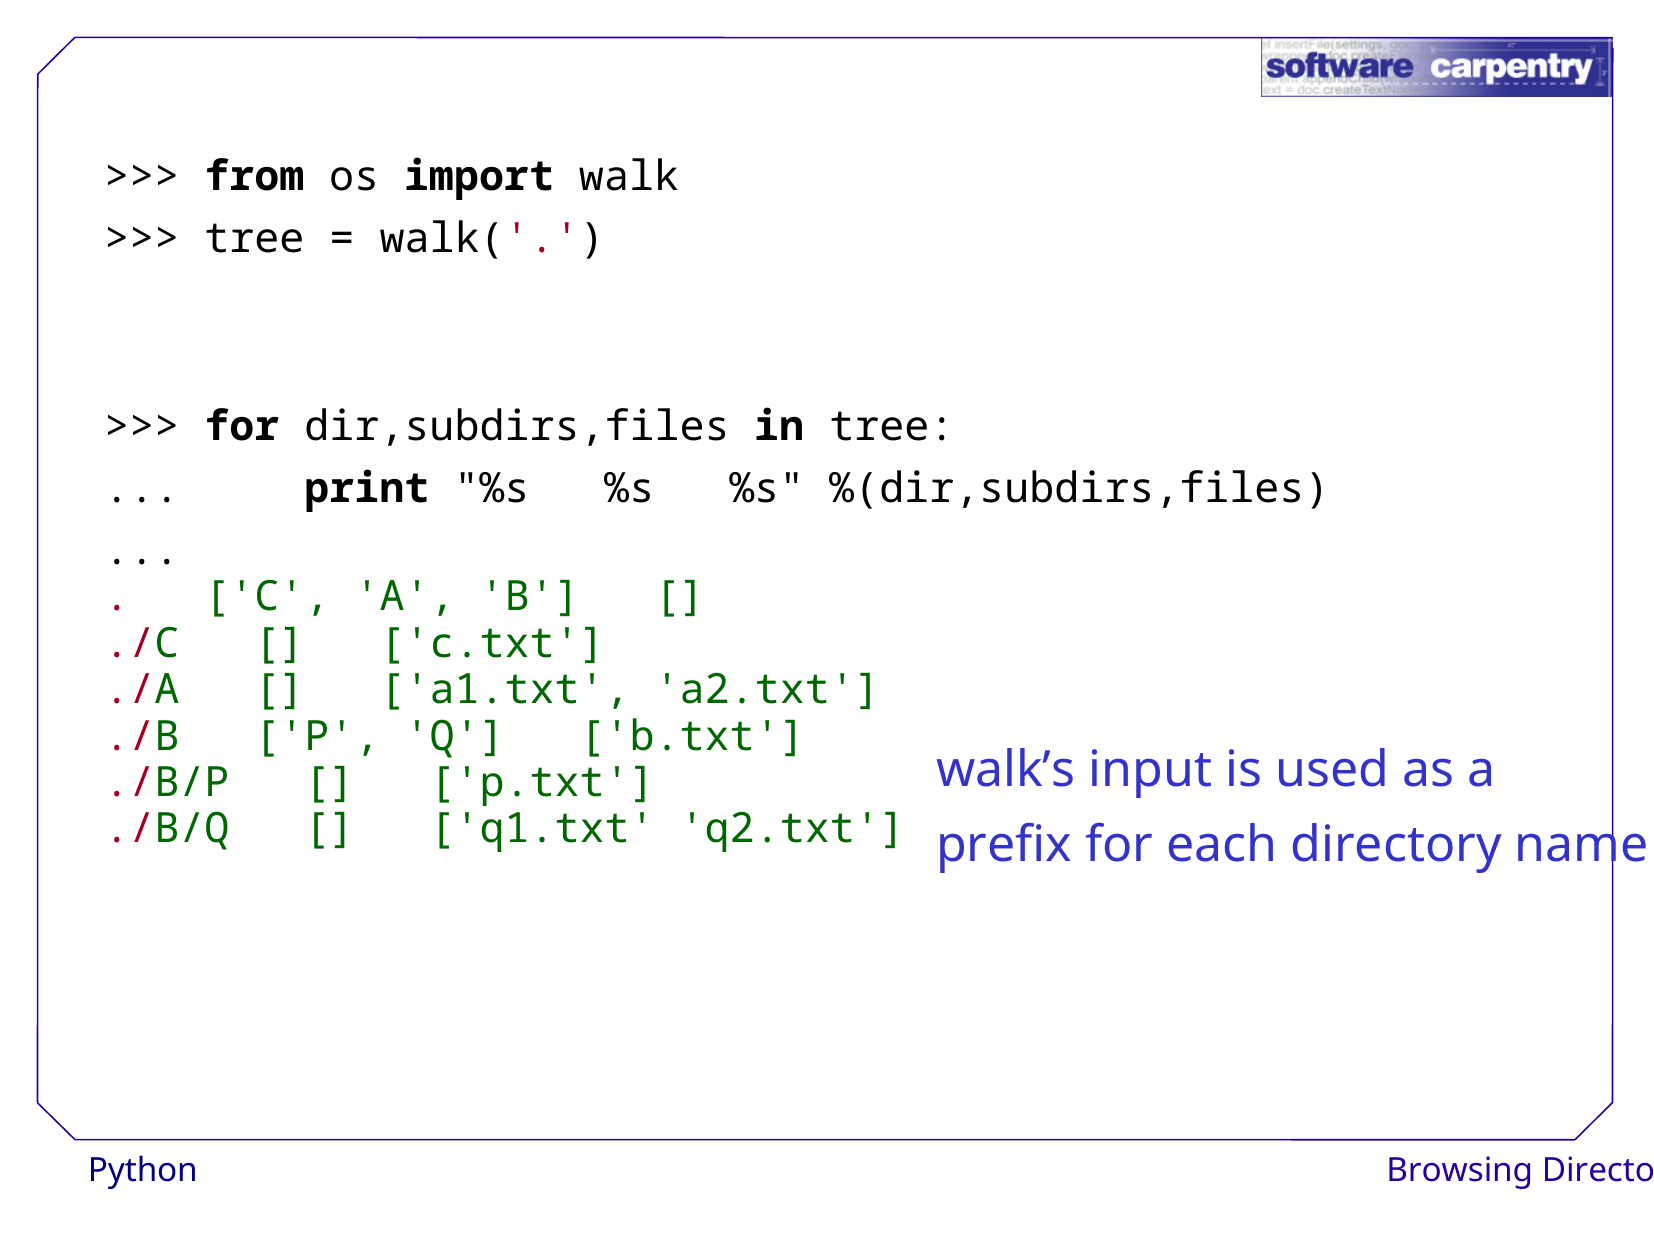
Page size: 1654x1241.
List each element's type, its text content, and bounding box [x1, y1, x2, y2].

text_box >>> from os import walk >>> tree = walk('.') >>> for dir,subdirs,files in tree: ... print "%s %s %s" %(dir,subdirs,files) ... . ['C', 'A', 'B'] [] ./C [] ['c.txt'] ./A [] ['a1.txt', 'a2.txt'] ./B ['P', 'Q'] ['b.txt'] ./B/P [] ['p.txt'] ./B/Q [] ['q1.txt' 'q2.txt'] [89, 128, 1512, 1037]
text_box walk’s input is used as a prefix for each directory name [921, 714, 1385, 810]
picture [1261, 39, 1613, 97]
